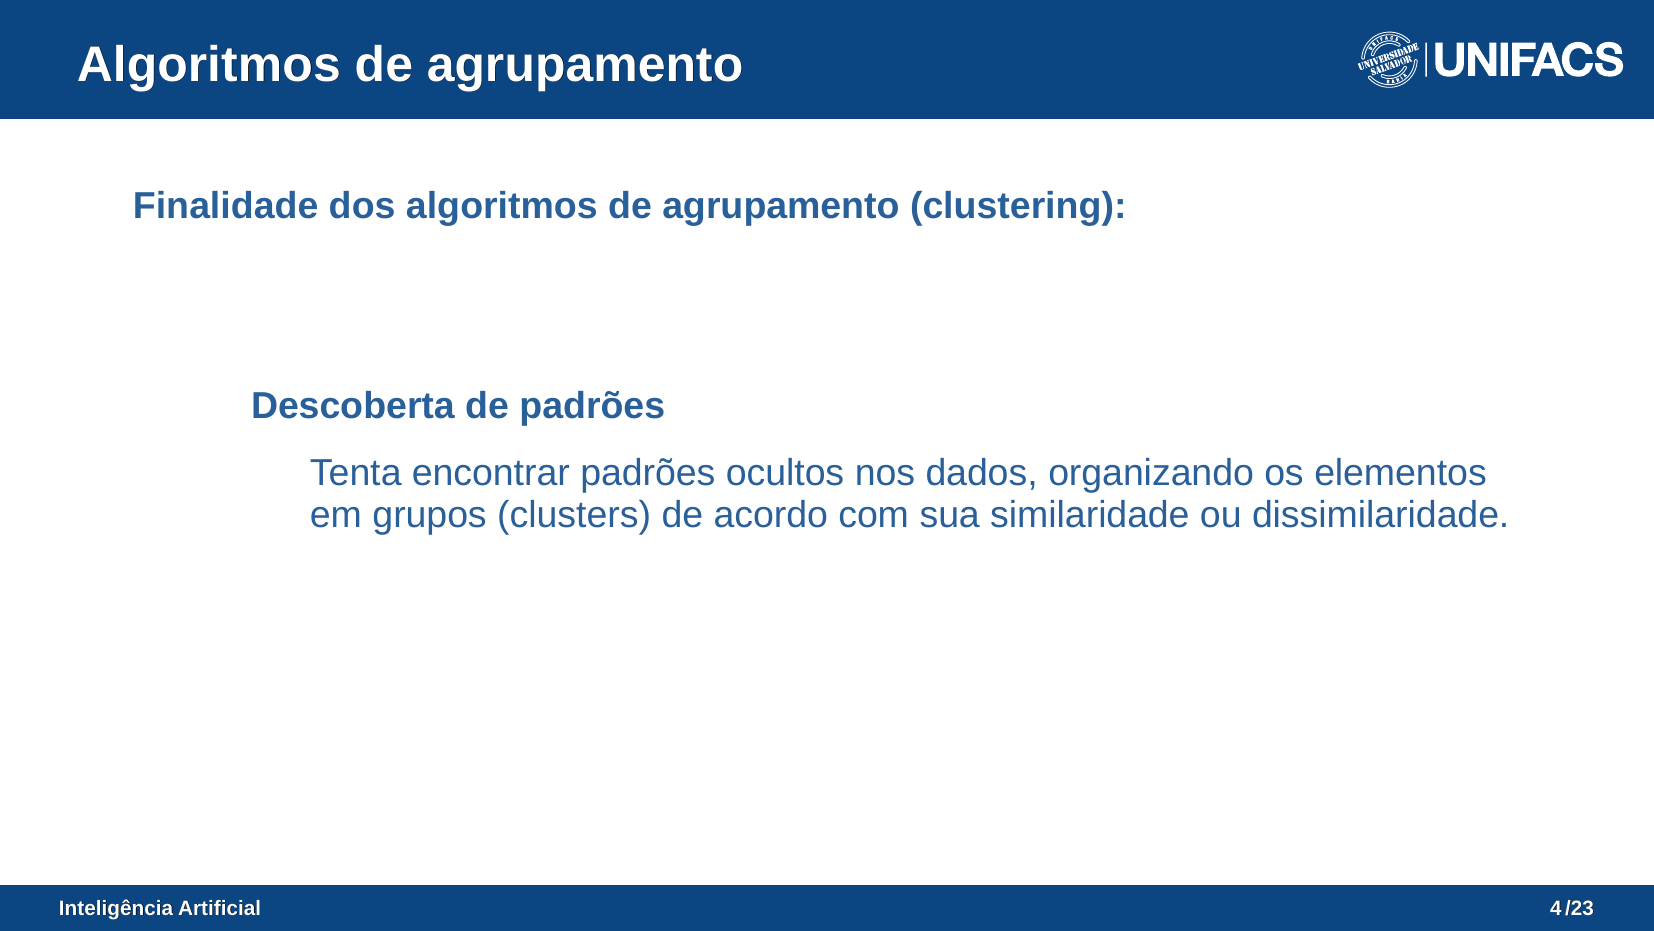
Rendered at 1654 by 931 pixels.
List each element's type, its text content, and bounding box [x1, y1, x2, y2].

text_box Algoritmos de agrupamento [76, 7, 1241, 120]
text_box Finalidade dos algoritmos de agrupamento (clustering): Descoberta de padrões Tenta encontrar padrões ocultos nos dados, organizando os elementos em grupos (clusters) de acordo com sua similaridade ou dissimilaridade. [118, 177, 1536, 591]
